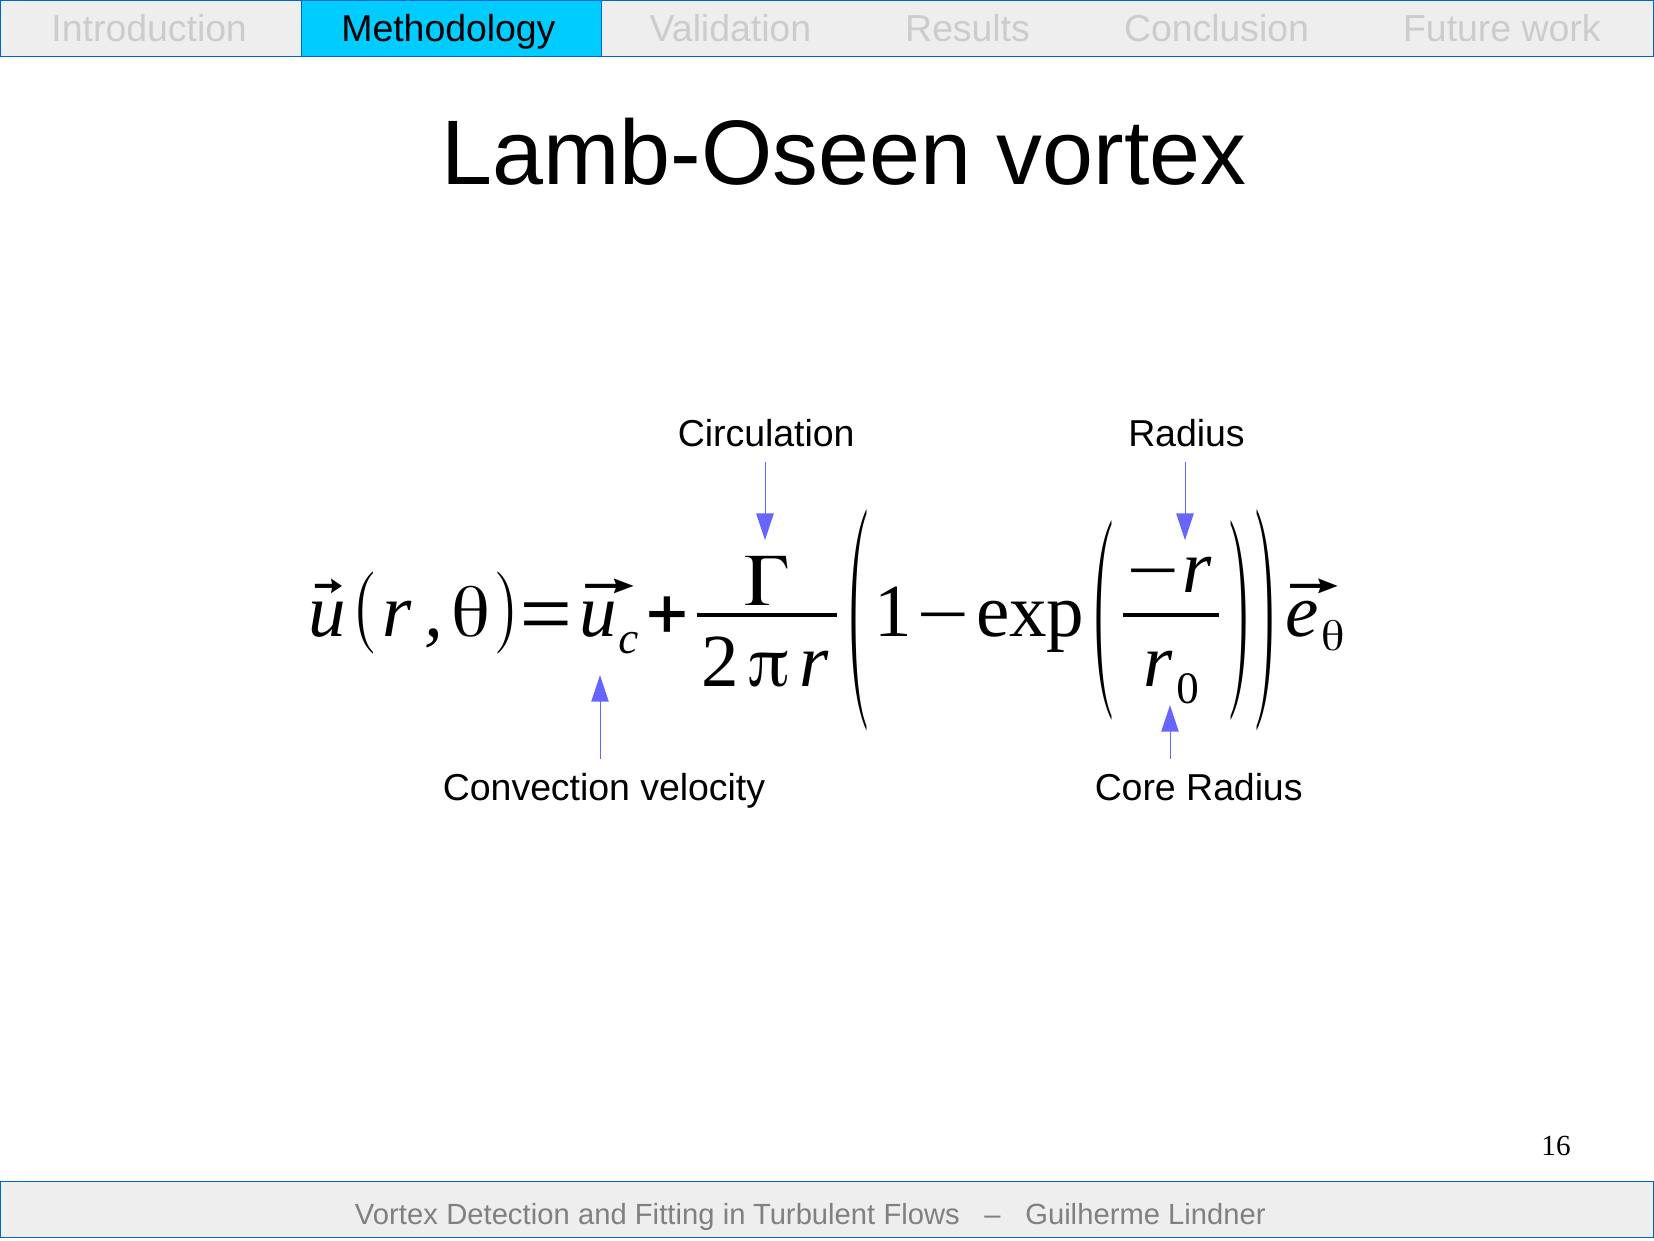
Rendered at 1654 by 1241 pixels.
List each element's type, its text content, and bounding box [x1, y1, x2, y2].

text_box Radius [1113, 405, 1260, 462]
chart [302, 505, 1351, 735]
title Lamb-Oseen vortex [82, 57, 1571, 257]
text_box [0, 1181, 1654, 1238]
text_box Convection velocity [428, 759, 781, 816]
text_box Introduction Methodology Validation Results Conclusion Future work [0, 0, 1654, 57]
text_box Circulation [663, 405, 934, 504]
text_box Core Radius [1080, 759, 1318, 816]
text_box Vortex Detection and Fitting in Turbulent Flows – Guilherme Lindner [340, 1190, 1314, 1241]
